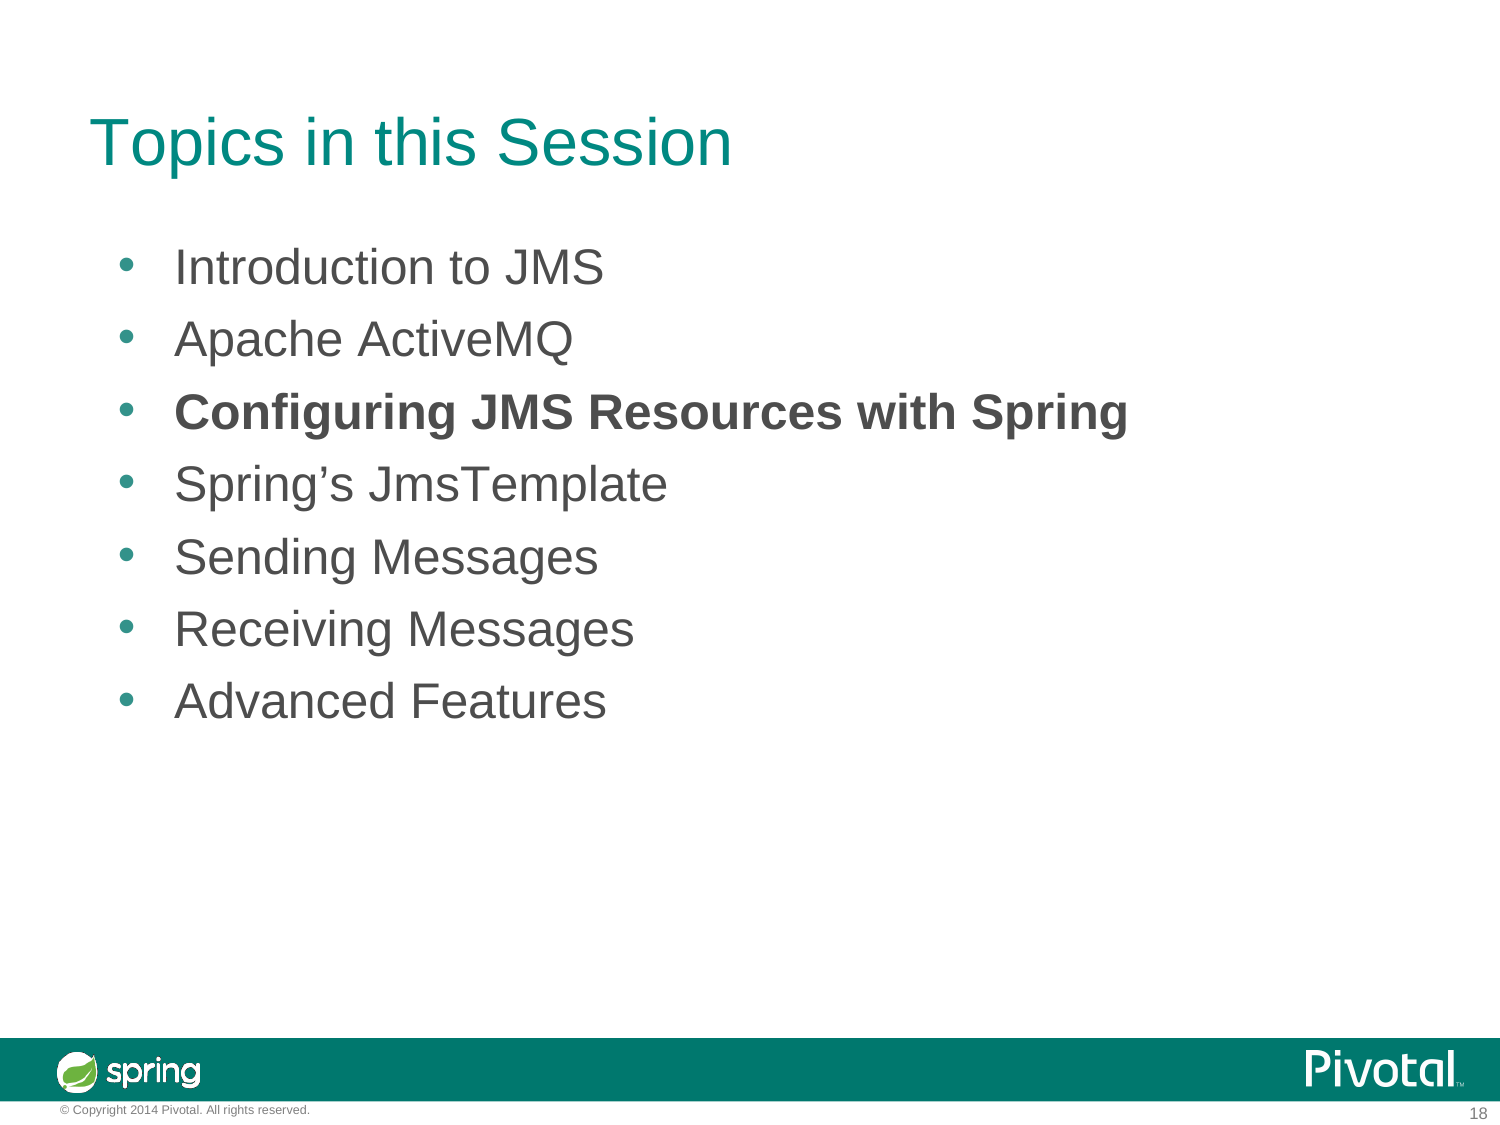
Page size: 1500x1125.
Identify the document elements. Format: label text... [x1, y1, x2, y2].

picture [32, 1041, 210, 1103]
picture [1306, 1050, 1464, 1087]
title Topics in this Session [75, 44, 1426, 233]
list Introduction to JMS Apache ActiveMQ Configuring JMS Resources with Spring Spring’s JmsTemplate Sending Messages Receiving Messages Advanced Features [102, 226, 1394, 890]
